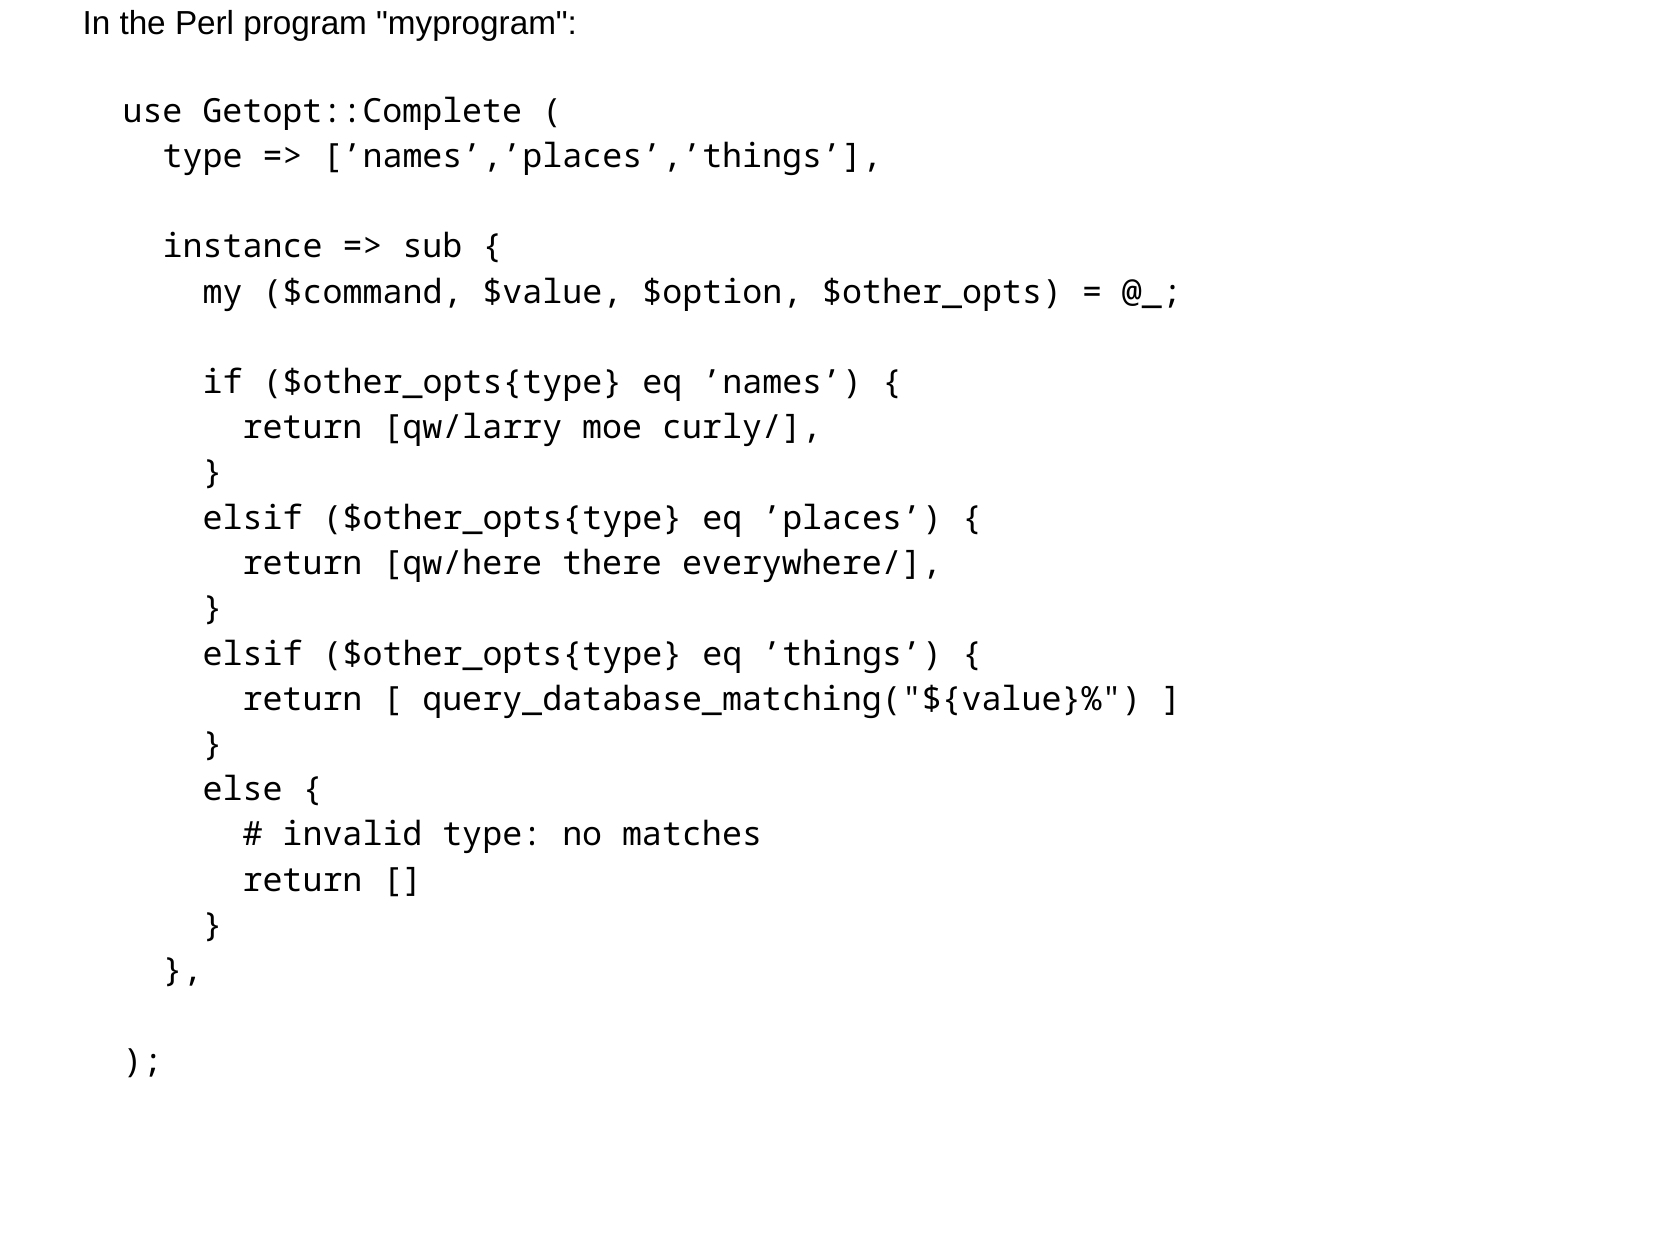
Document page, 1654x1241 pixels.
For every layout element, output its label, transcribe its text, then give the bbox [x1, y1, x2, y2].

subtitle In the Perl program "myprogram": use Getopt::Complete ( type => [’names’,’places’,’things’], instance => sub { my ($command, $value, $option, $other_opts) = @_; if ($other_opts{type} eq ’names’) { return [qw/larry moe curly/], } elsif ($other_opts{type} eq ’places’) { return [qw/here there everywhere/], } elsif ($other_opts{type} eq ’things’) { return [ query_database_matching("${value}%") ] } else { # invalid type: no matches return [] } }, ); [82, 4, 1571, 1176]
